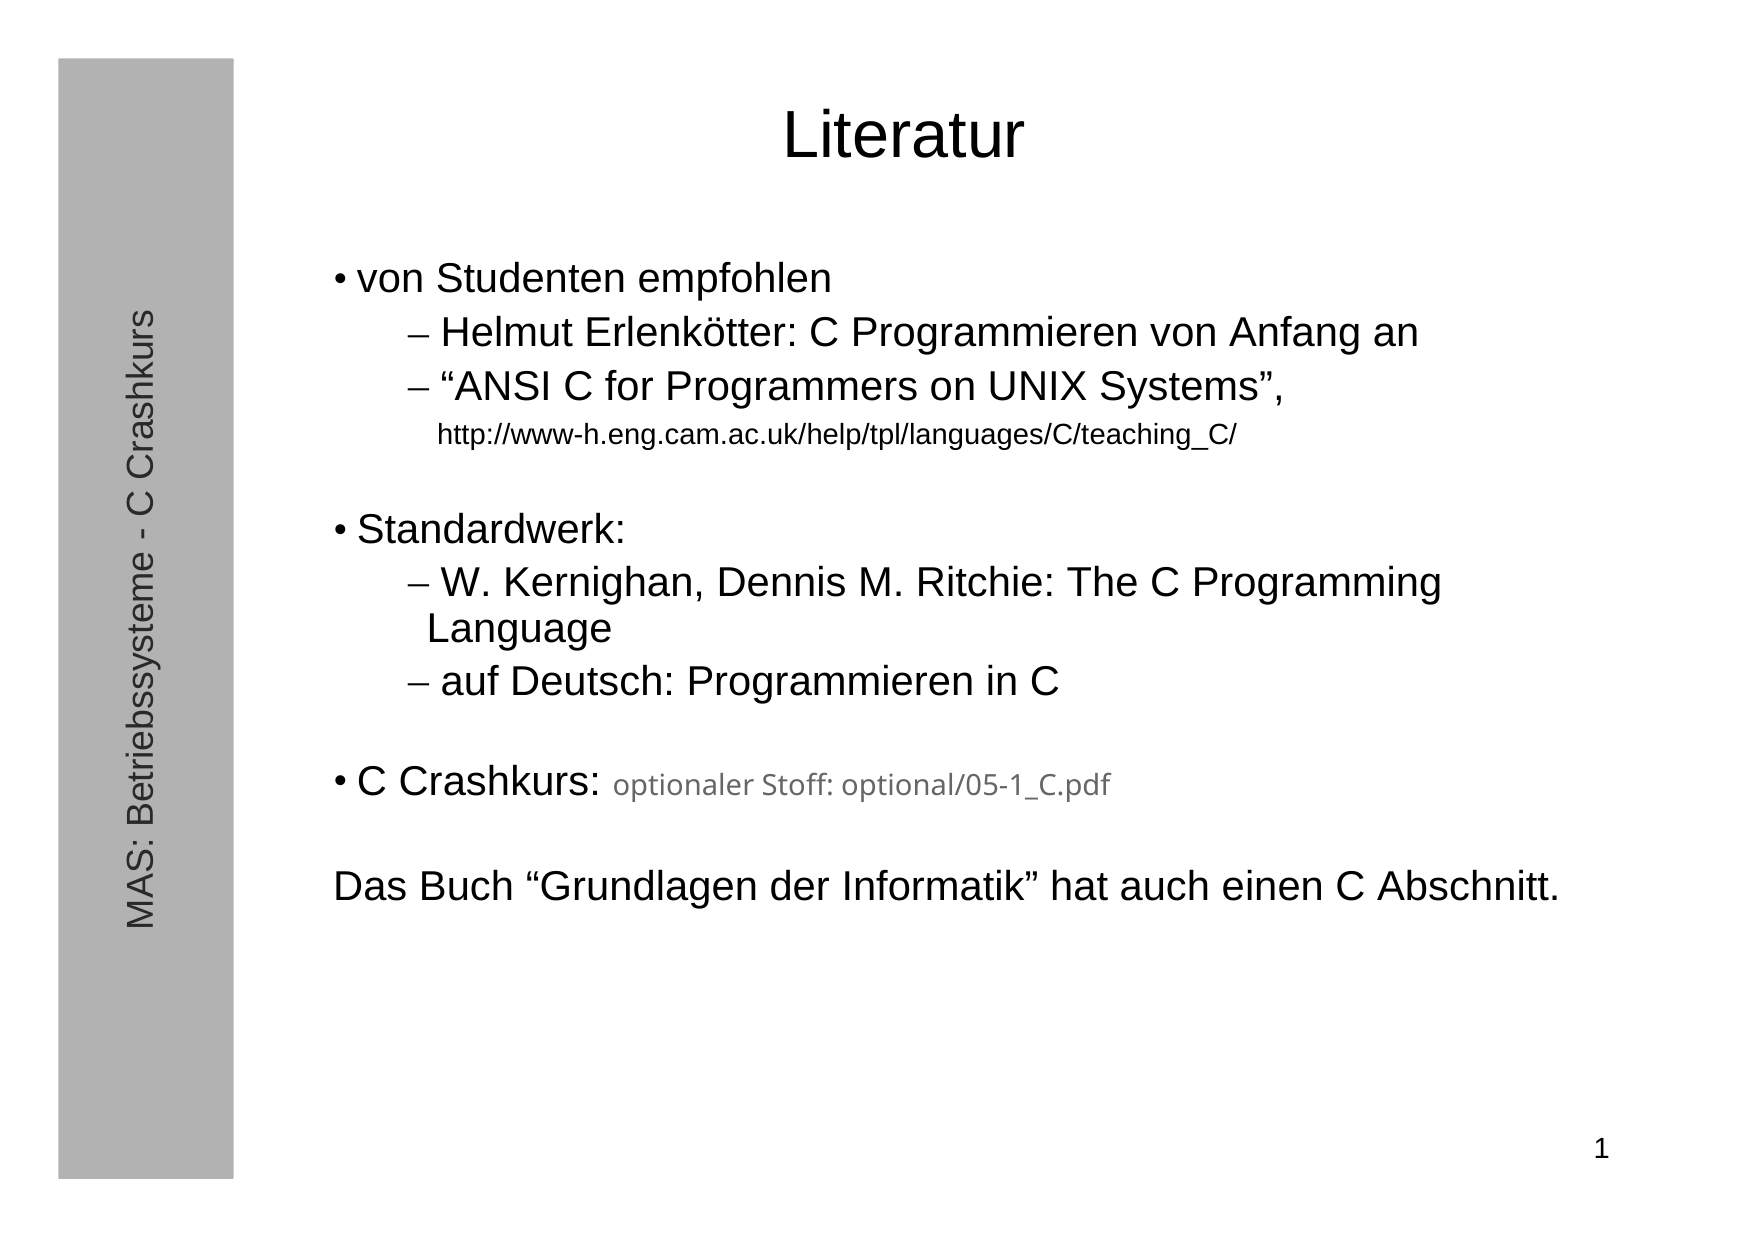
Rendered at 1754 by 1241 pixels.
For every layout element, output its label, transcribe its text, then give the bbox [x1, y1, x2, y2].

text_box [59, 59, 233, 1179]
text_box [290, 221, 1651, 383]
text_box <number> [1593, 1130, 1651, 1168]
text_box von Studenten empfohlen Helmut Erlenkötter: C Programmieren von Anfang an “ANSI C for Programmers on UNIX Systems”, http://www-h.eng.cam.ac.uk/help/tpl/languages/C/teaching_C/ Standardwerk: W. Kernighan, Dennis M. Ritchie: The C Programming Language auf Deutsch: Programmieren in C C Crashkurs: optionaler Stoff: optional/05-1_C.pdf Das Buch “Grundlagen der Informatik” hat auch einen C Abschnitt. [318, 246, 1637, 948]
text_box MAS: Betriebssysteme - C Crashkurs [110, 60, 195, 1180]
text_box Literatur [512, 86, 1297, 181]
